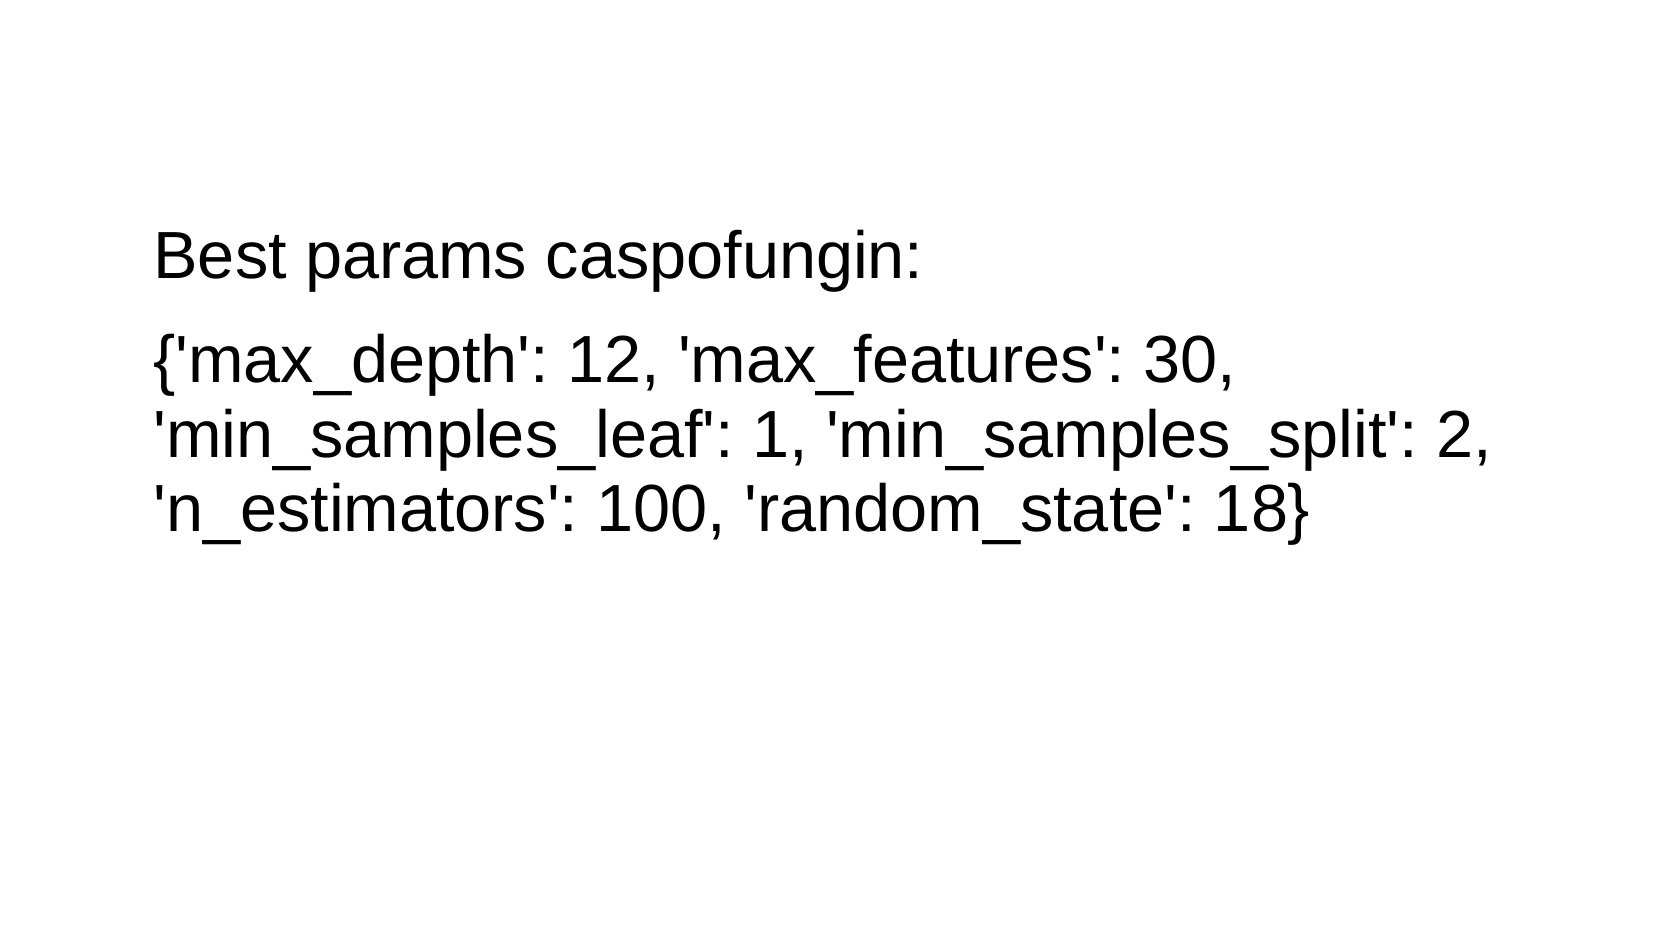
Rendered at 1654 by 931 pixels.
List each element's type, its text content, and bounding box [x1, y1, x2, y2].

list Best params caspofungin: {'max_depth': 12, 'max_features': 30, 'min_samples_leaf': 1, 'min_samples_split': 2, 'n_estimators': 100, 'random_state': 18} [82, 217, 1571, 758]
